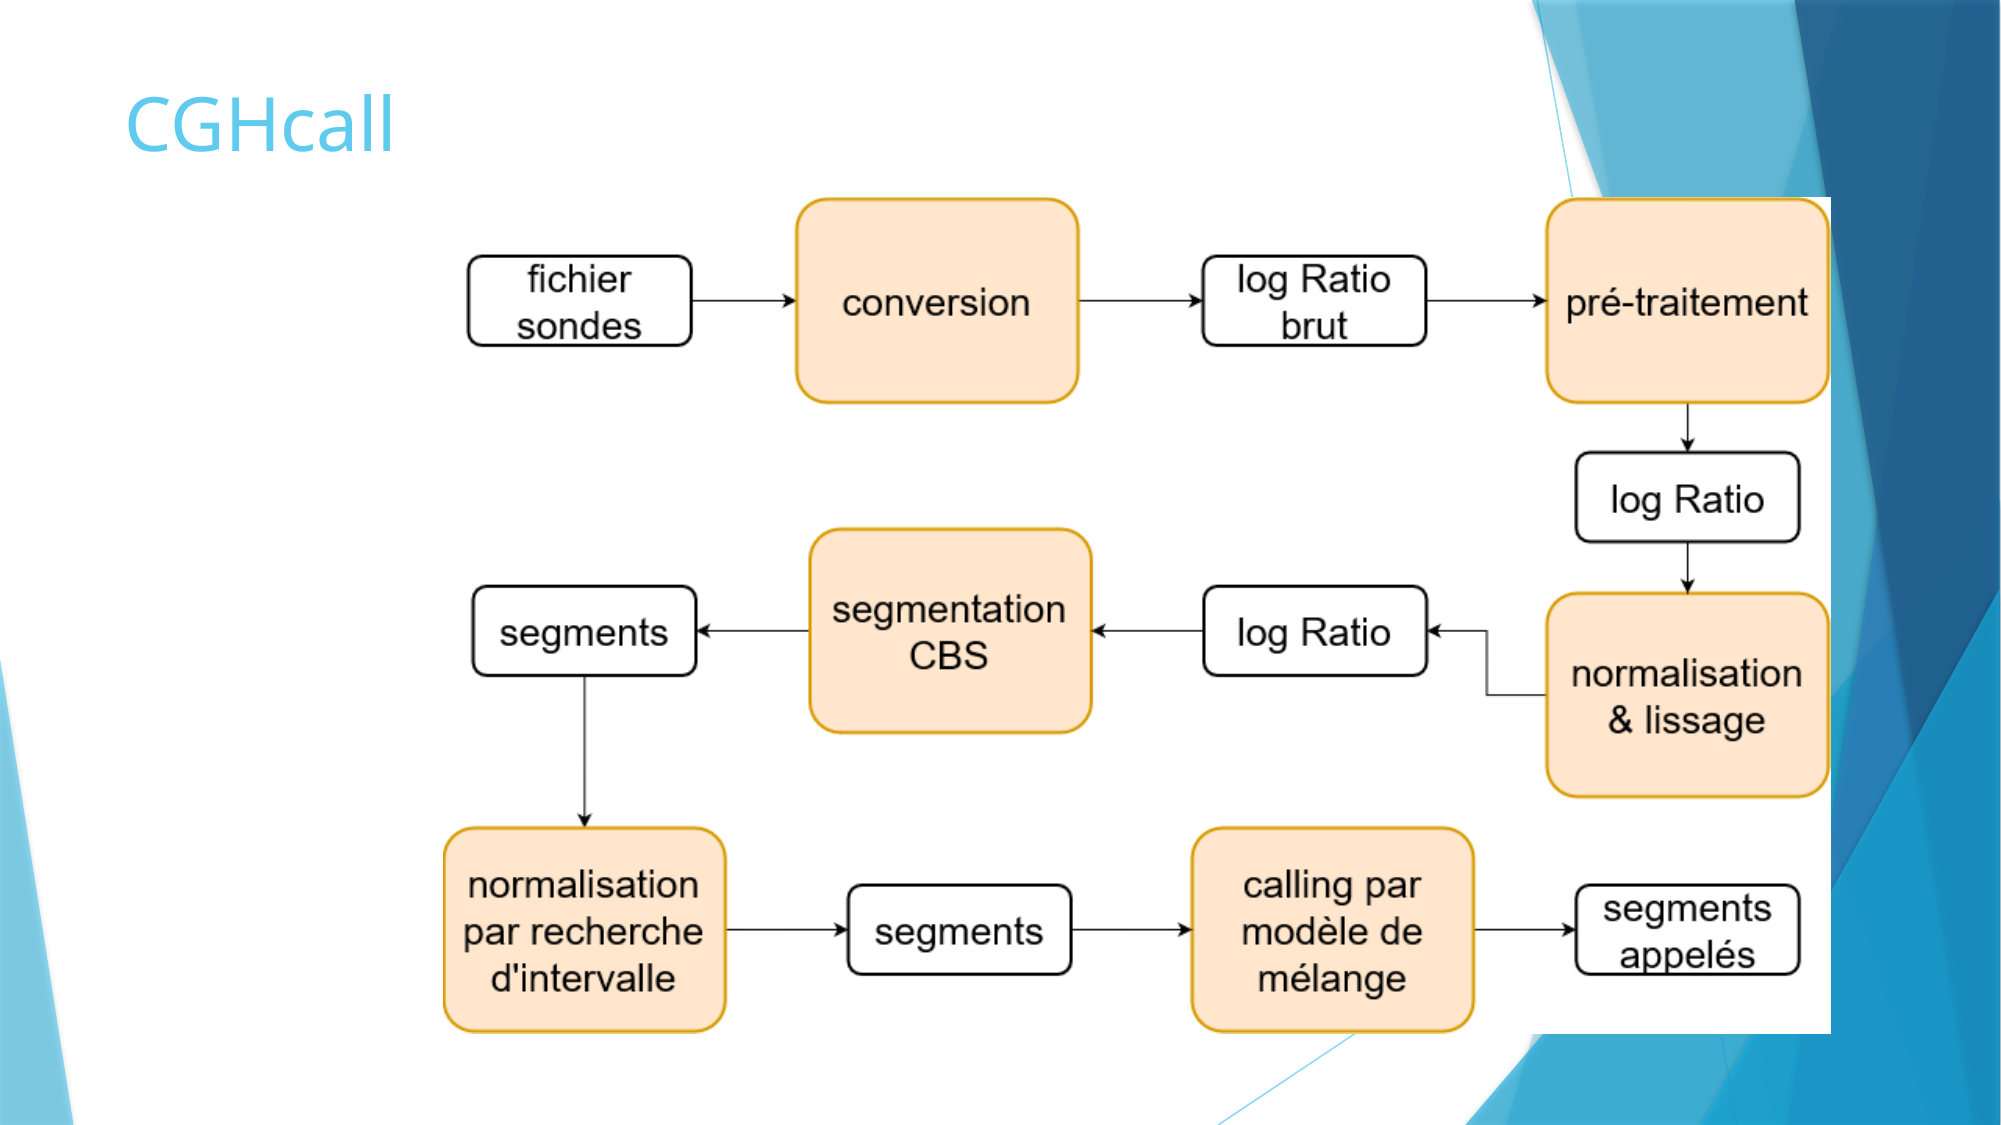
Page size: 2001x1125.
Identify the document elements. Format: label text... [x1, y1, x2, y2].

picture [443, 197, 1831, 1034]
title CGHcall [109, 68, 1520, 286]
